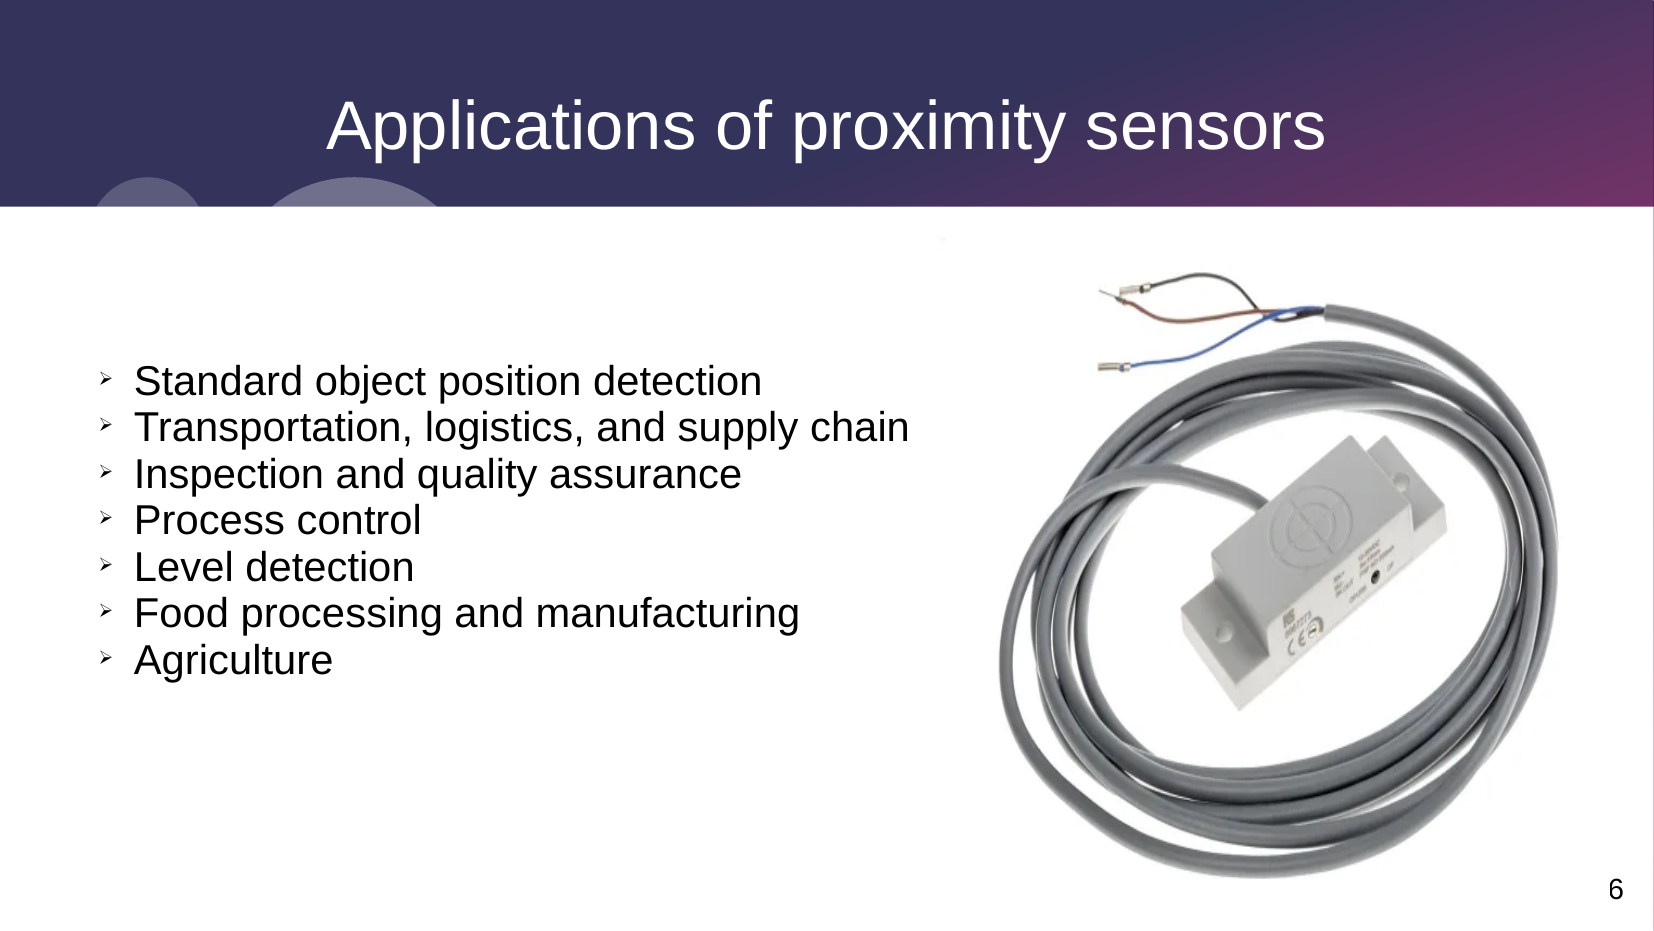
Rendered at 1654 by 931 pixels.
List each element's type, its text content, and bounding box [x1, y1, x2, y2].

picture [937, 234, 1610, 901]
subtitle Standard object position detection Transportation, logistics, and supply chain Inspection and quality assurance Process control Level detection Food processing and manufacturing Agriculture [98, 225, 1576, 816]
title Applications of proximity sensors [88, 44, 1565, 207]
